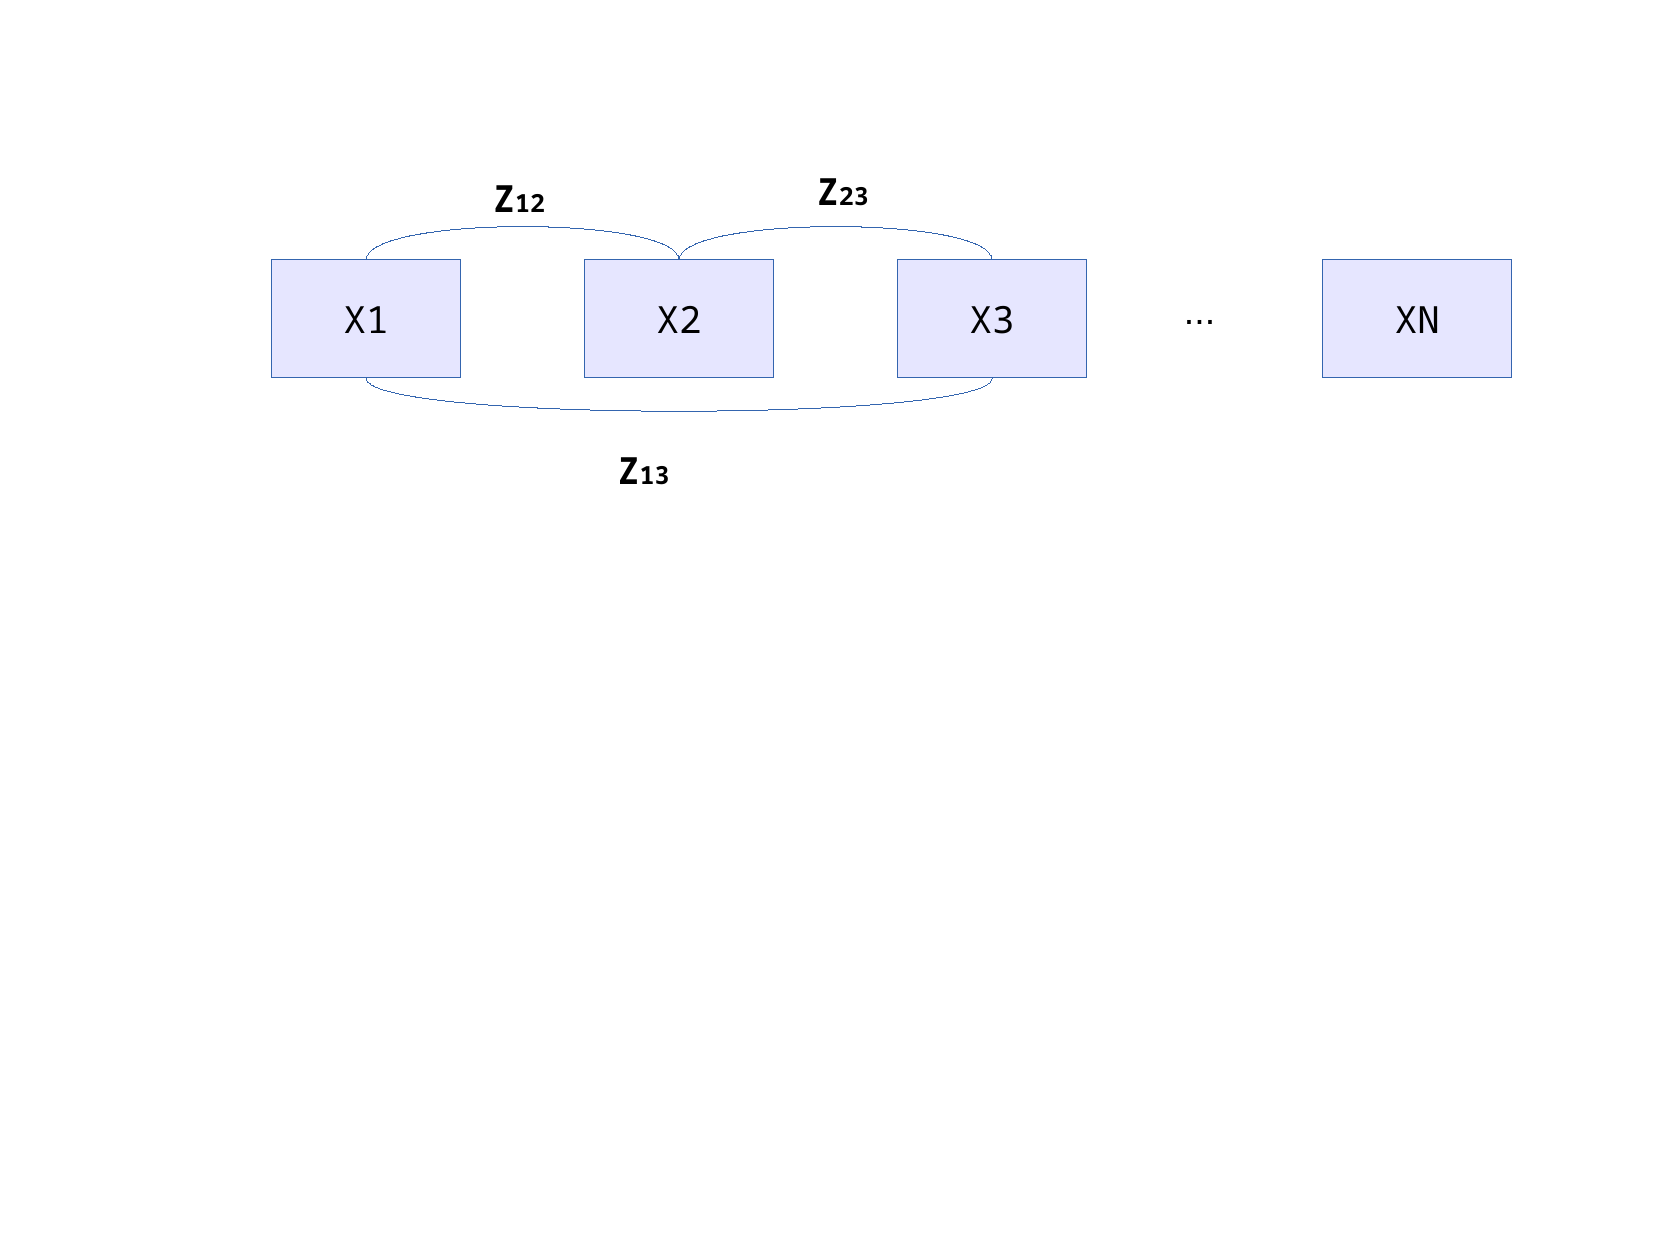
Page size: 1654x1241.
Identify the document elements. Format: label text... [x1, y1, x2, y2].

text_box X1 [271, 259, 461, 378]
text_box X3 [897, 259, 1087, 378]
text_box Z23 [801, 158, 891, 220]
text_box XN [1322, 259, 1512, 378]
text_box Z12 [477, 165, 567, 227]
text_box ... [1169, 283, 1231, 341]
text_box Z13 [602, 437, 692, 499]
text_box X2 [584, 259, 774, 378]
